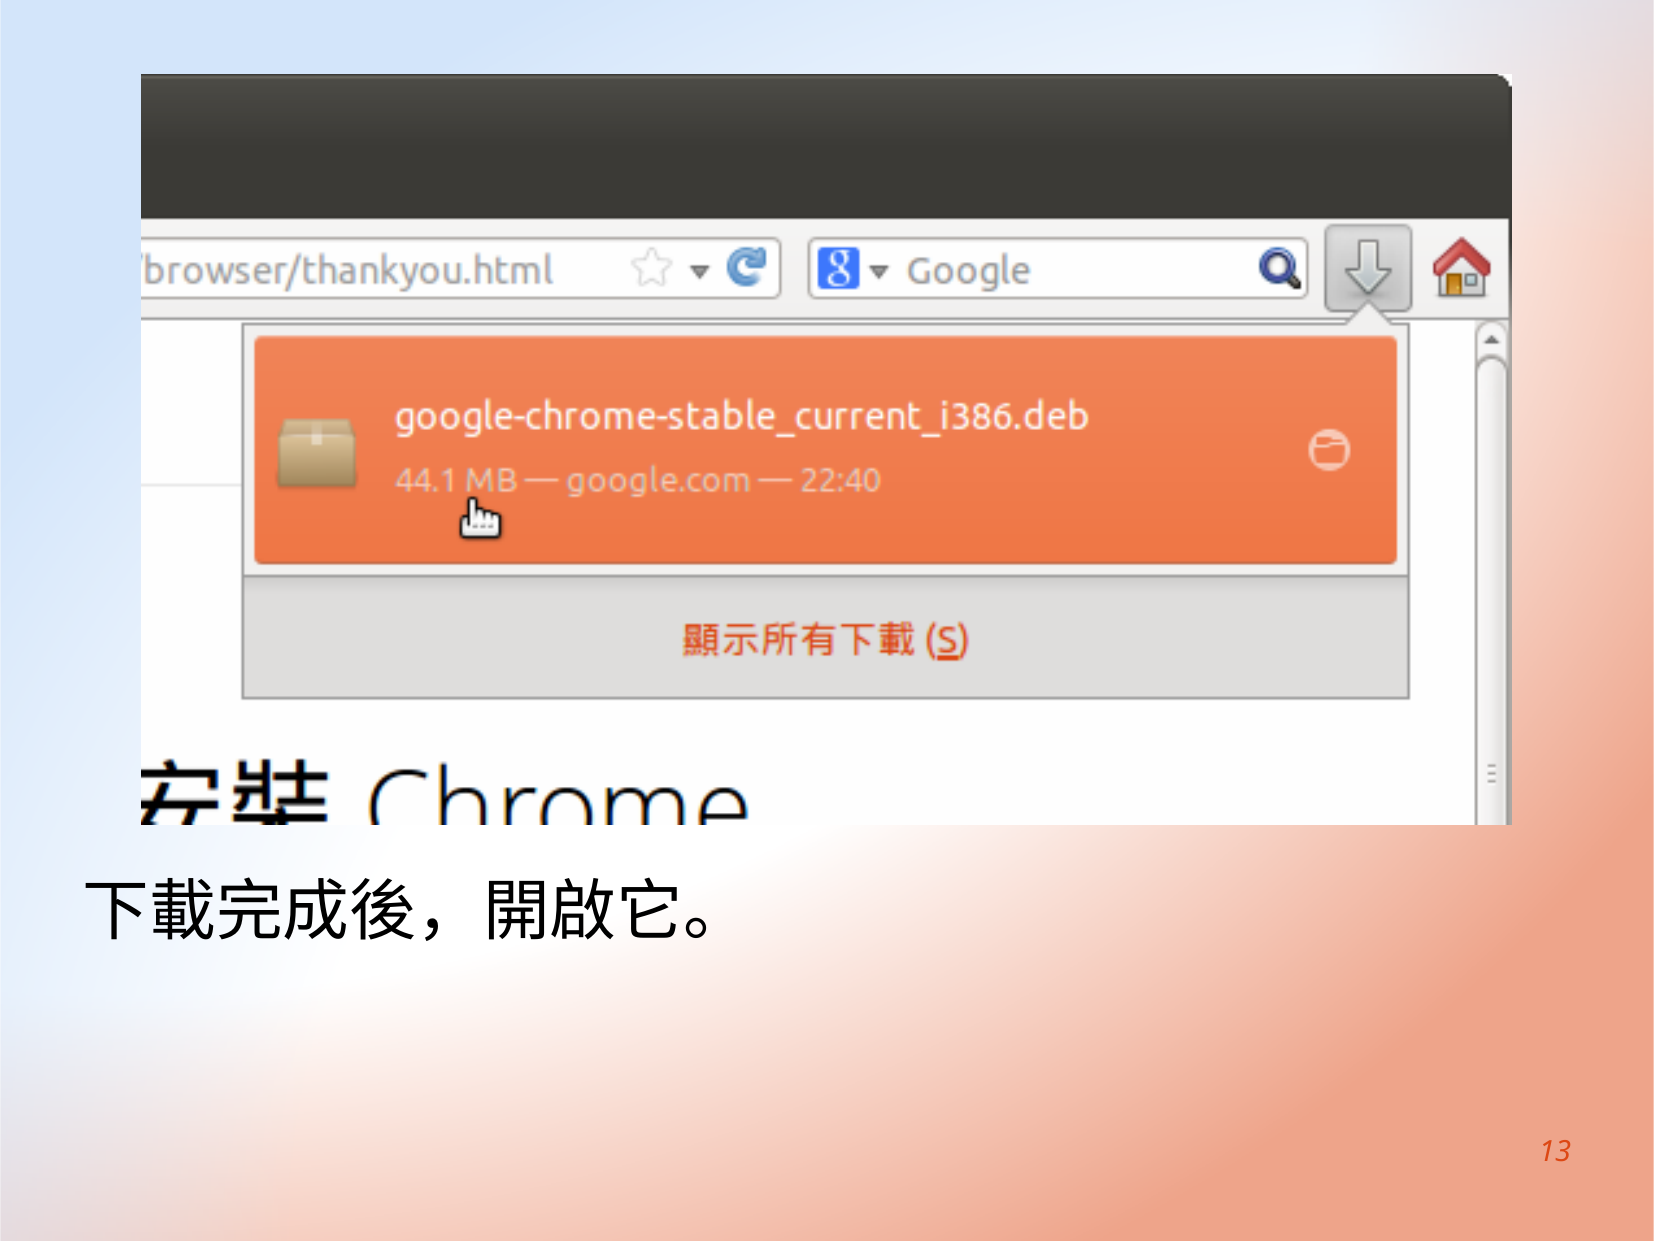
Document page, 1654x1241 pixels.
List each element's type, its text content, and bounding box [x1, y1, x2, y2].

list 下載完成後，開啟它。 [82, 857, 1571, 1201]
picture [0, 0, 1654, 1241]
